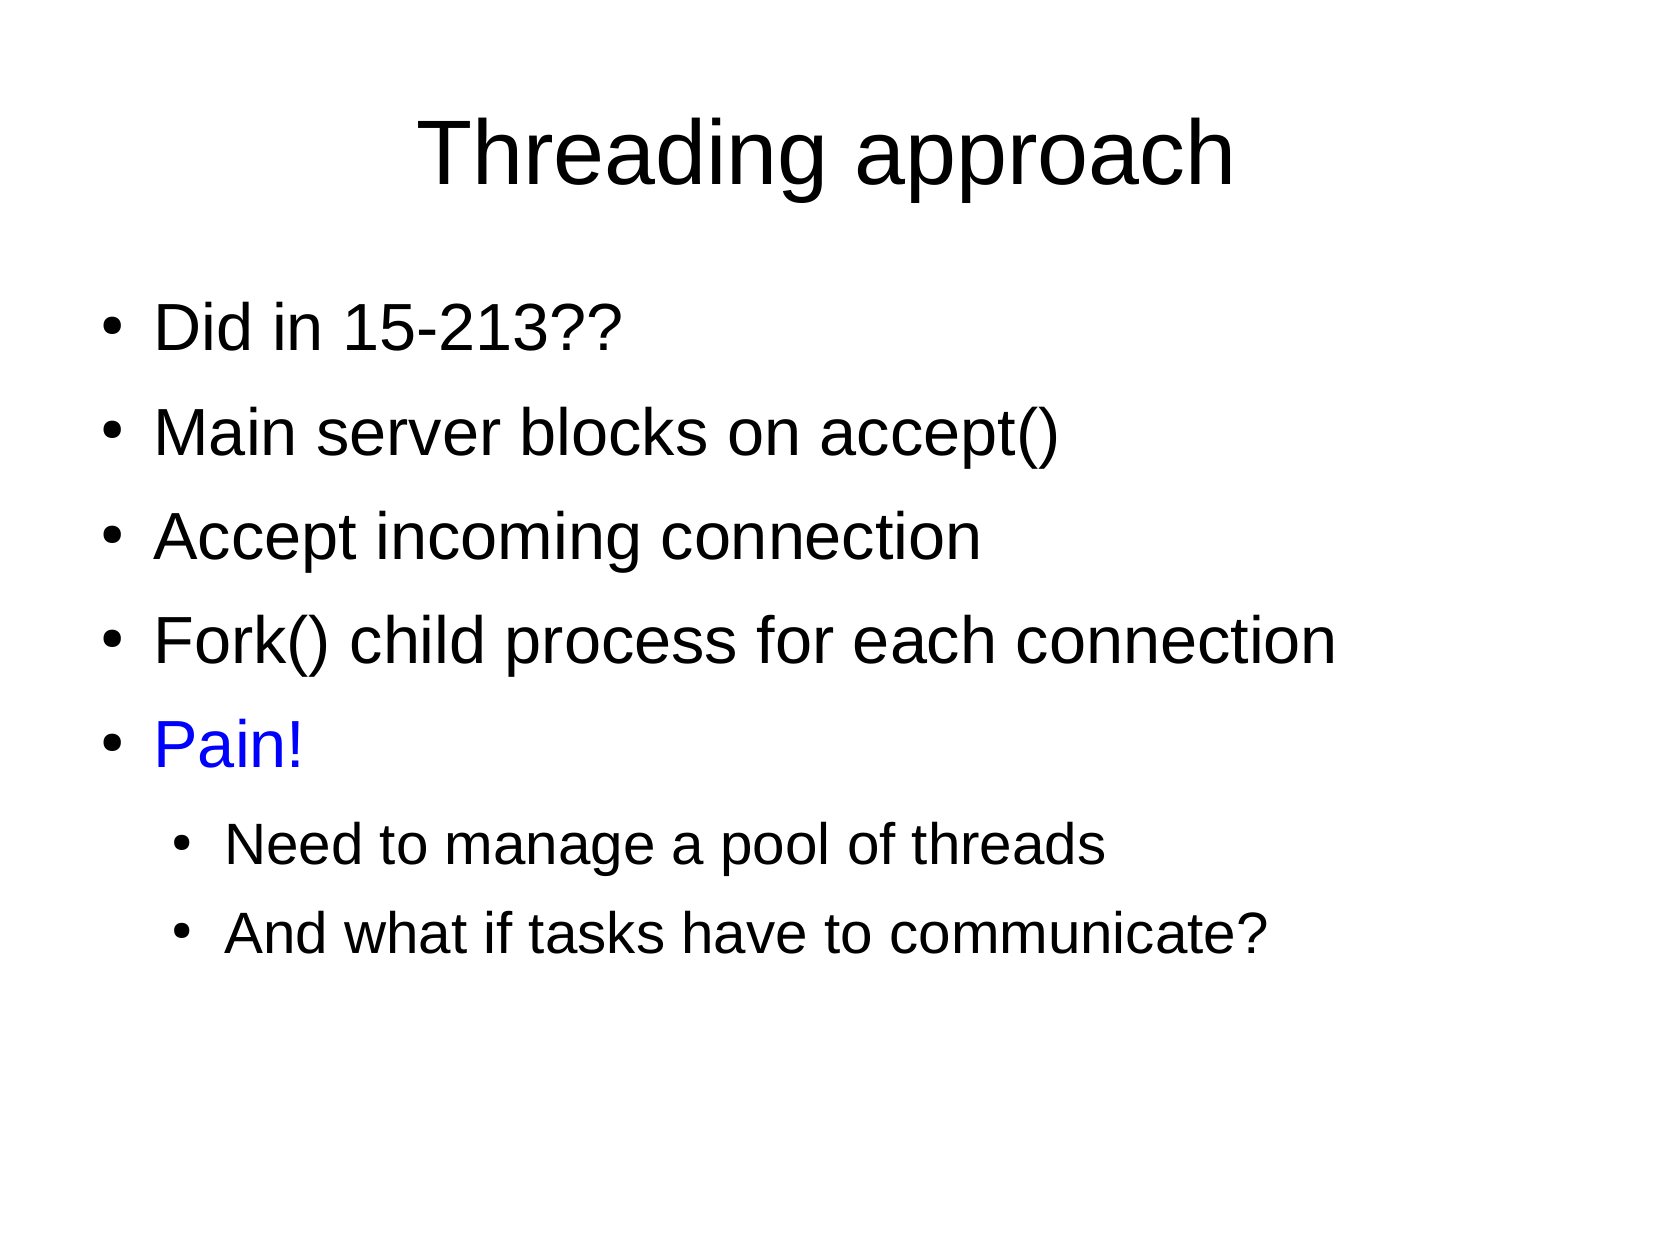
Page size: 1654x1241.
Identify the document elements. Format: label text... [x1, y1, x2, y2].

list Did in 15-213?? Main server blocks on accept() Accept incoming connection Fork() child process for each connection Pain! Need to manage a pool of threads And what if tasks have to communicate? [82, 290, 1571, 1109]
title Threading approach [82, 56, 1571, 250]
